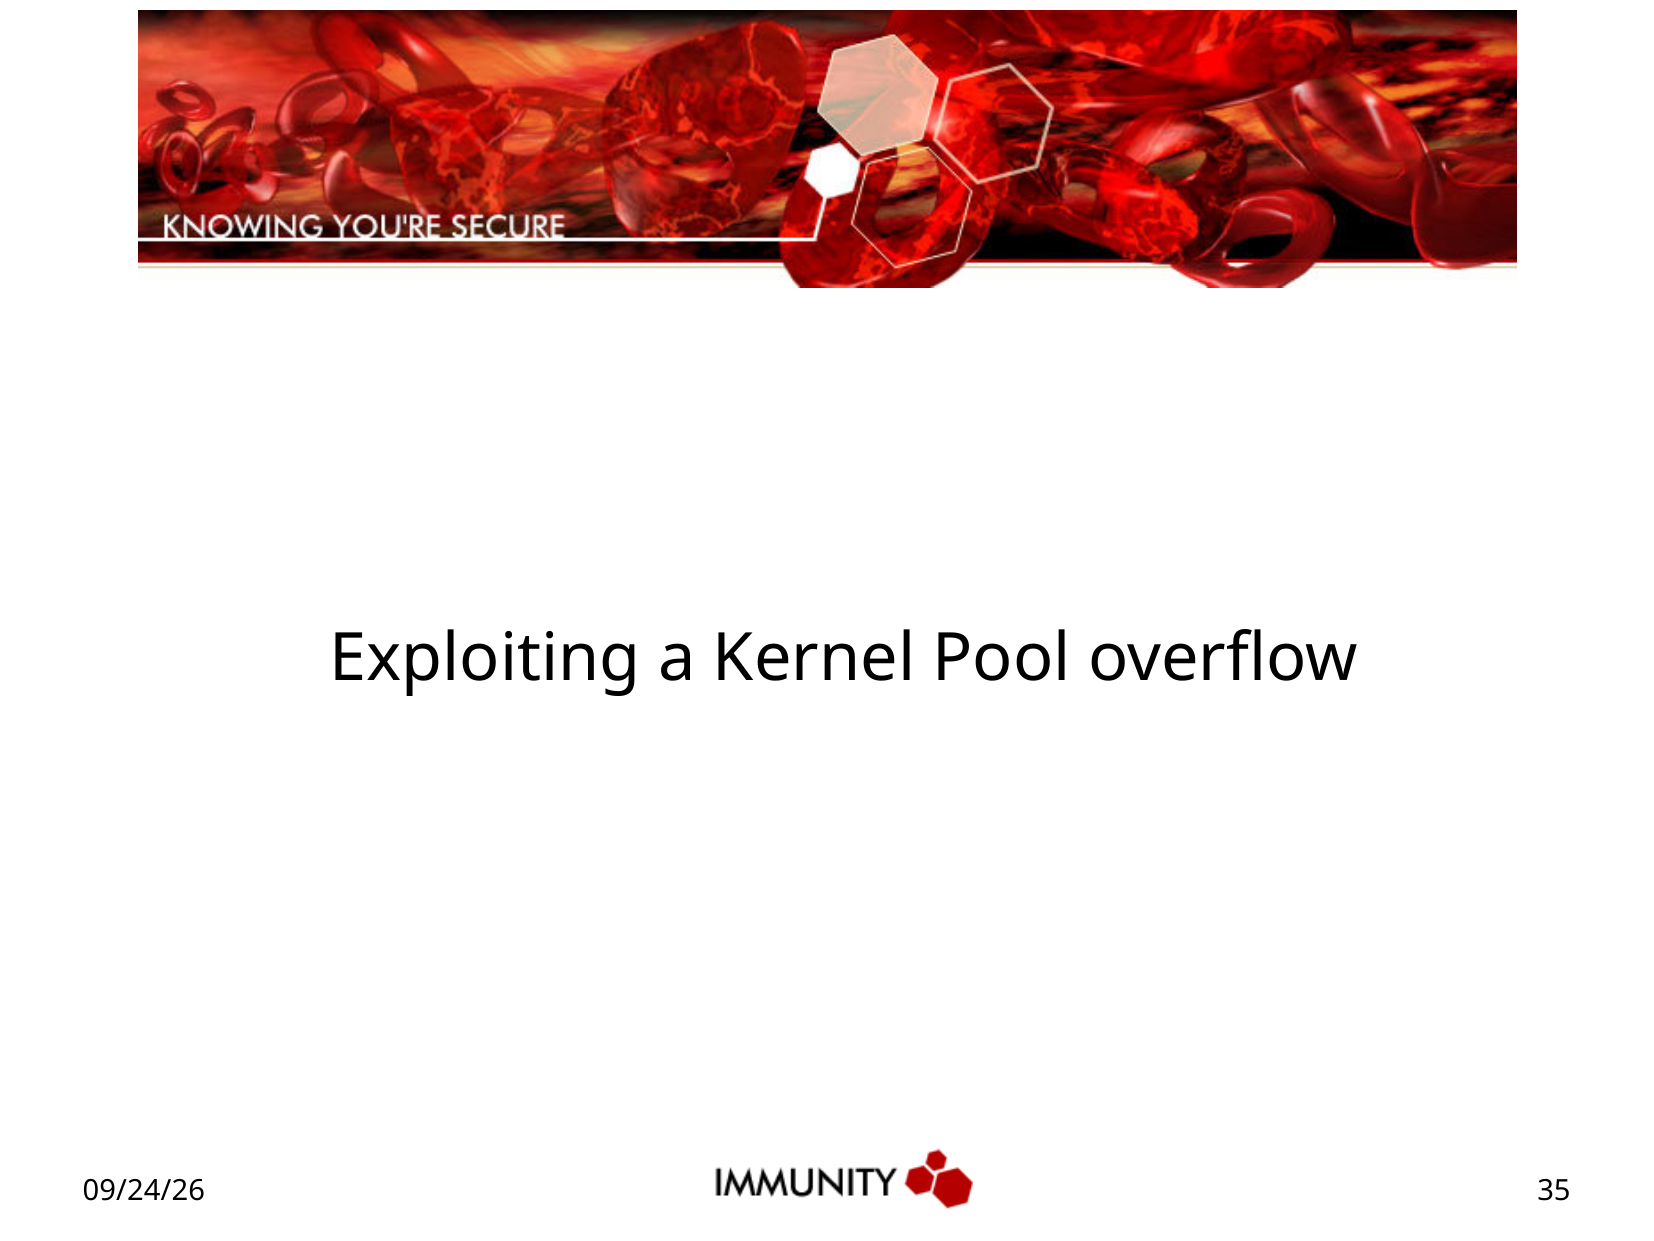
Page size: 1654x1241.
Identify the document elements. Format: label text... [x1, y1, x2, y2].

picture [694, 1130, 984, 1235]
subtitle Exploiting a Kernel Pool overflow [82, 297, 1571, 1102]
picture [138, 10, 1517, 288]
